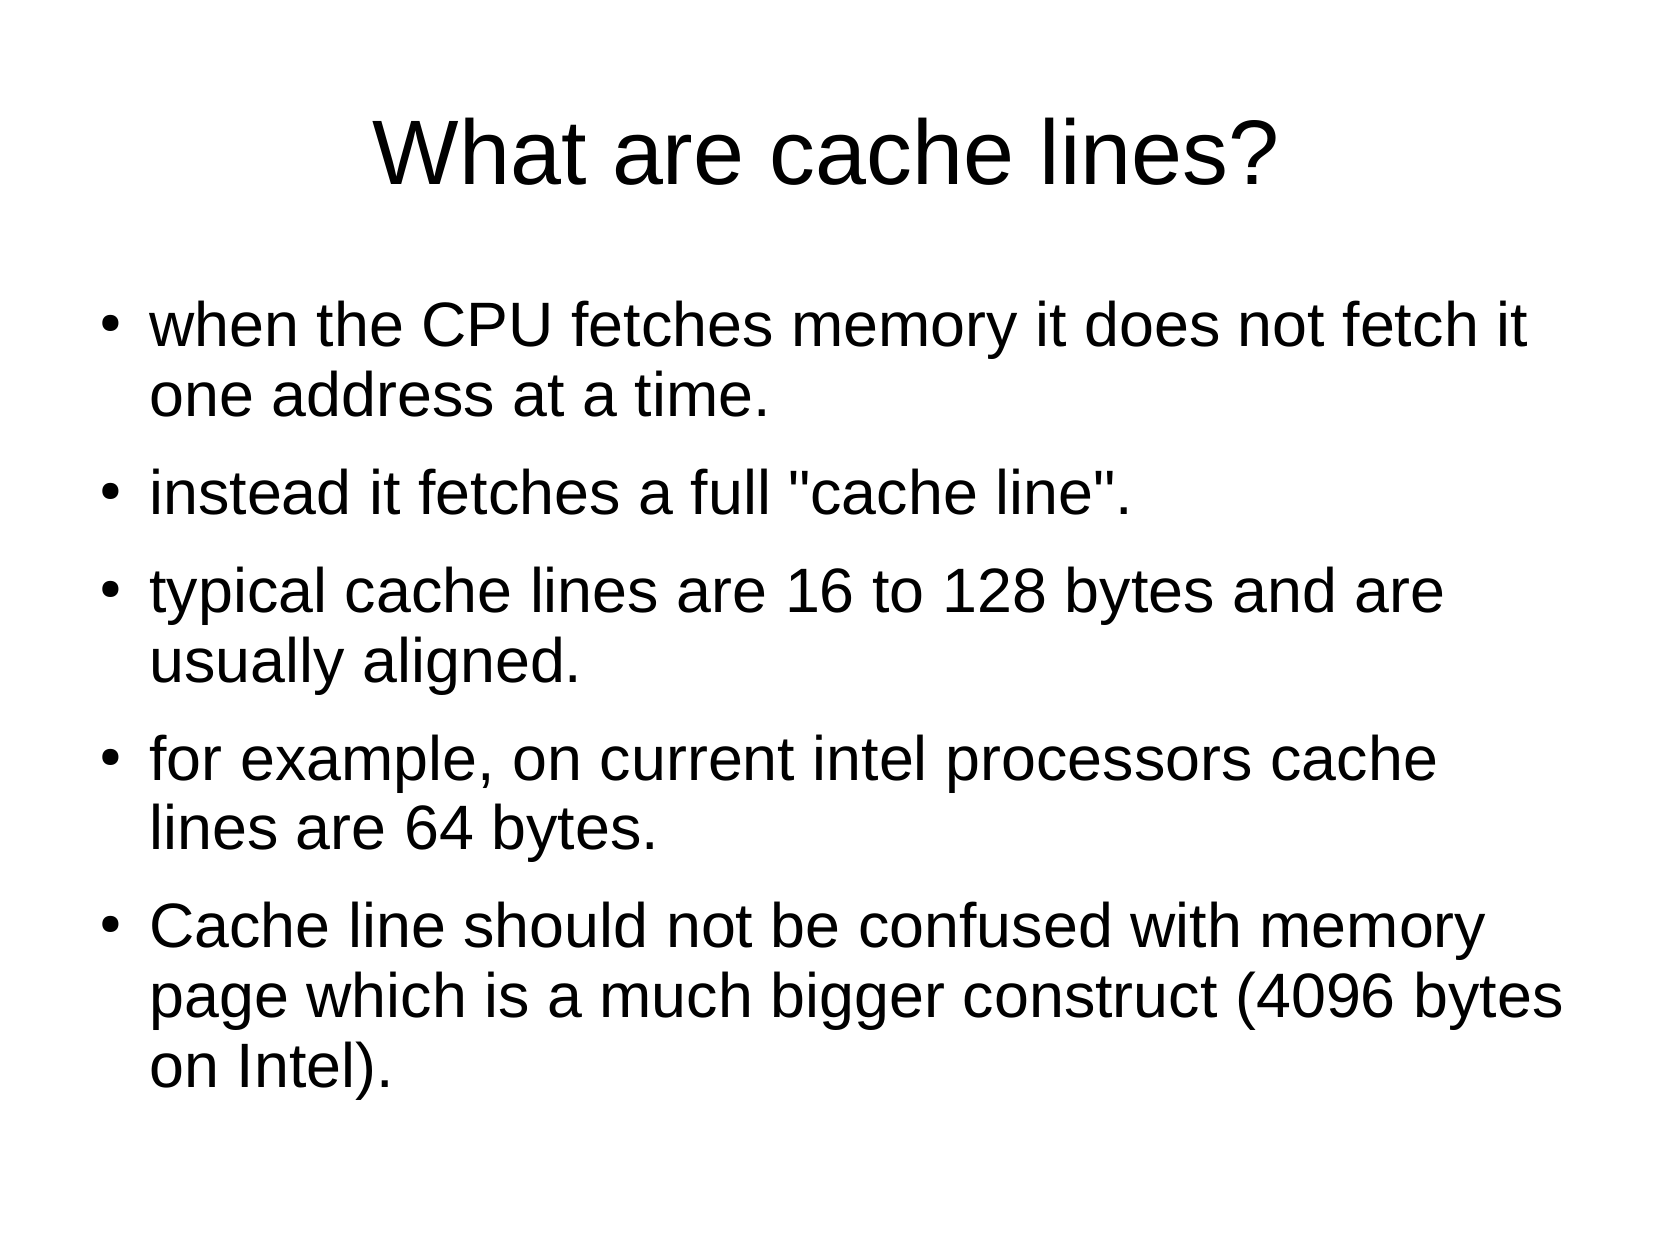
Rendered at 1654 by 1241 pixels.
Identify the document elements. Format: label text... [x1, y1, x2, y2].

title What are cache lines? [82, 49, 1571, 257]
list when the CPU fetches memory it does not fetch it one address at a time. instead it fetches a full "cache line". typical cache lines are 16 to 128 bytes and are usually aligned. for example, on current intel processors cache lines are 64 bytes. Cache line should not be confused with memory page which is a much bigger construct (4096 bytes on Intel). [82, 290, 1571, 1109]
